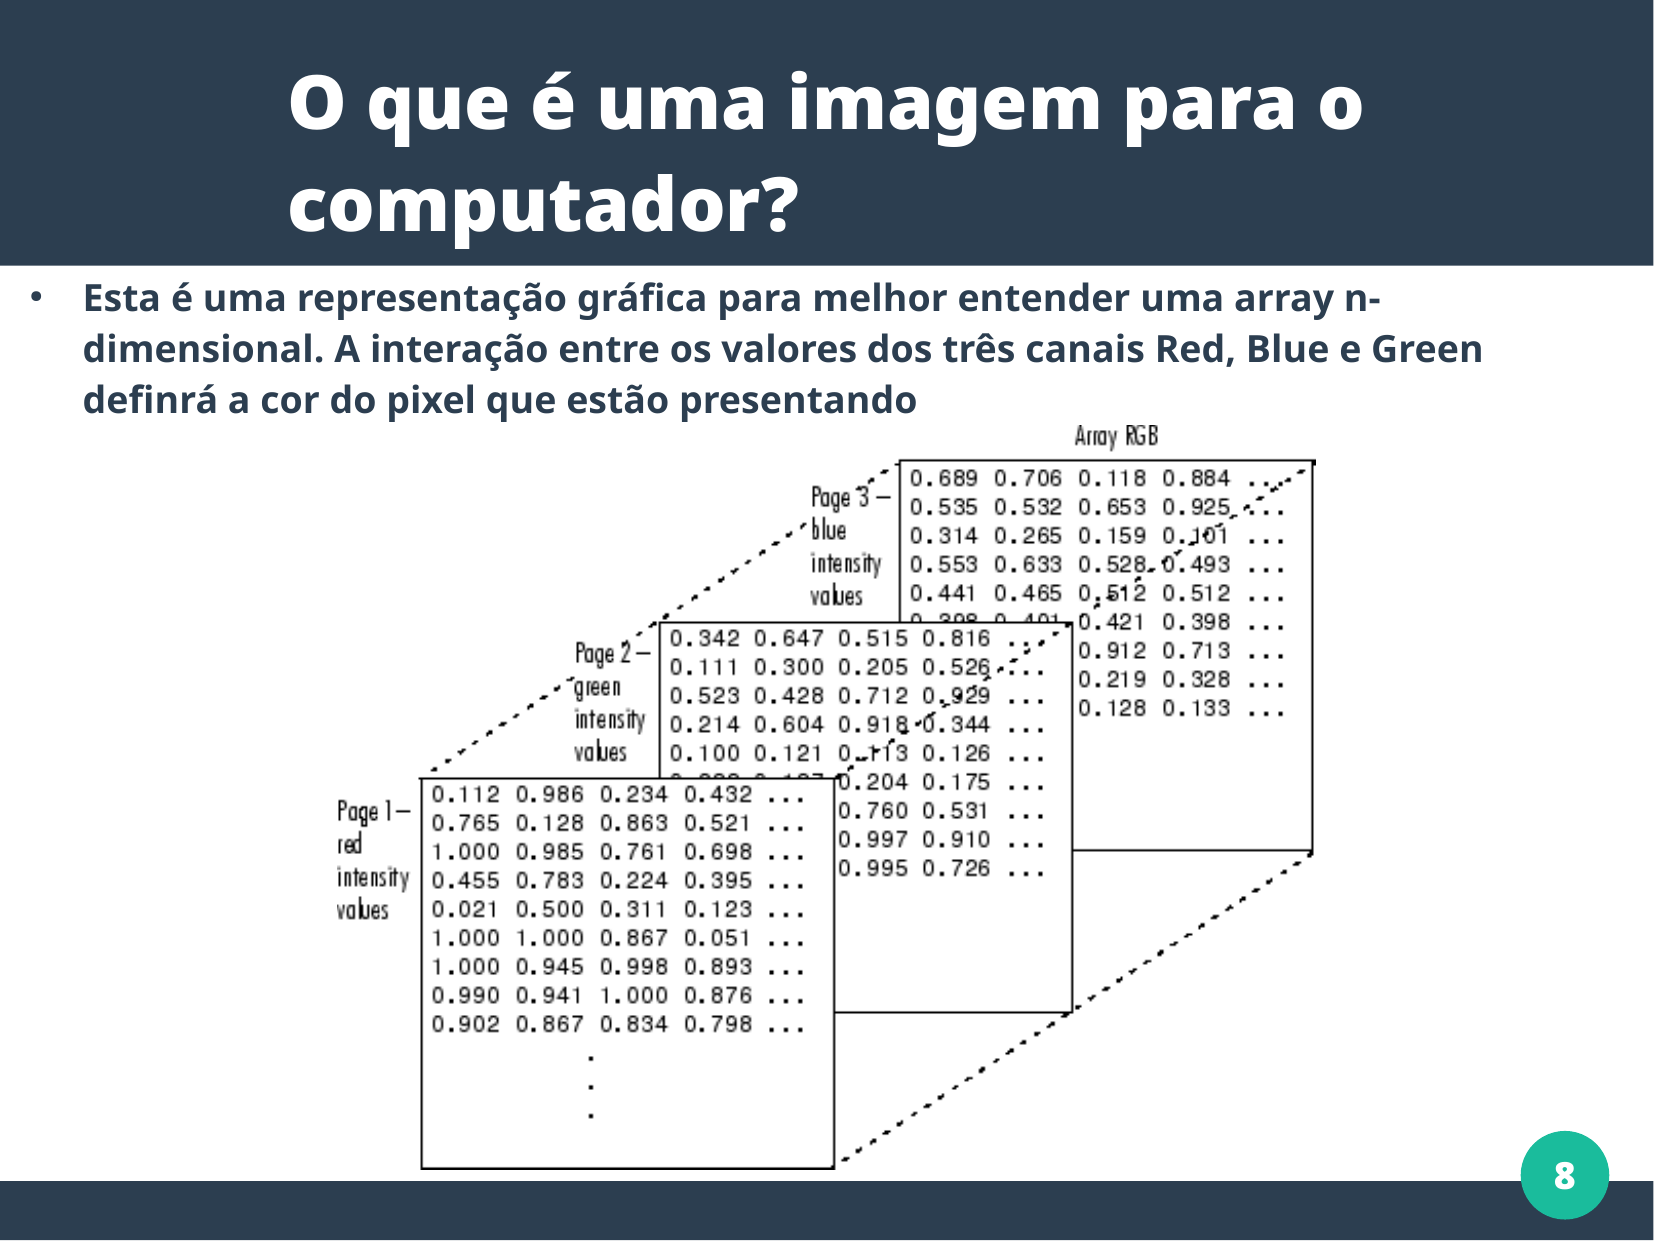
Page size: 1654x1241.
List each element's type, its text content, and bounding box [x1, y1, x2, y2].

list Esta é uma representação gráfica para melhor entender uma array n-dimensional. A interação entre os valores dos três canais Red, Blue e Green definrá a cor do pixel que estão presentando [11, 271, 1548, 449]
picture [337, 425, 1316, 1170]
title O que é uma imagem para o computador? [59, 49, 1595, 207]
